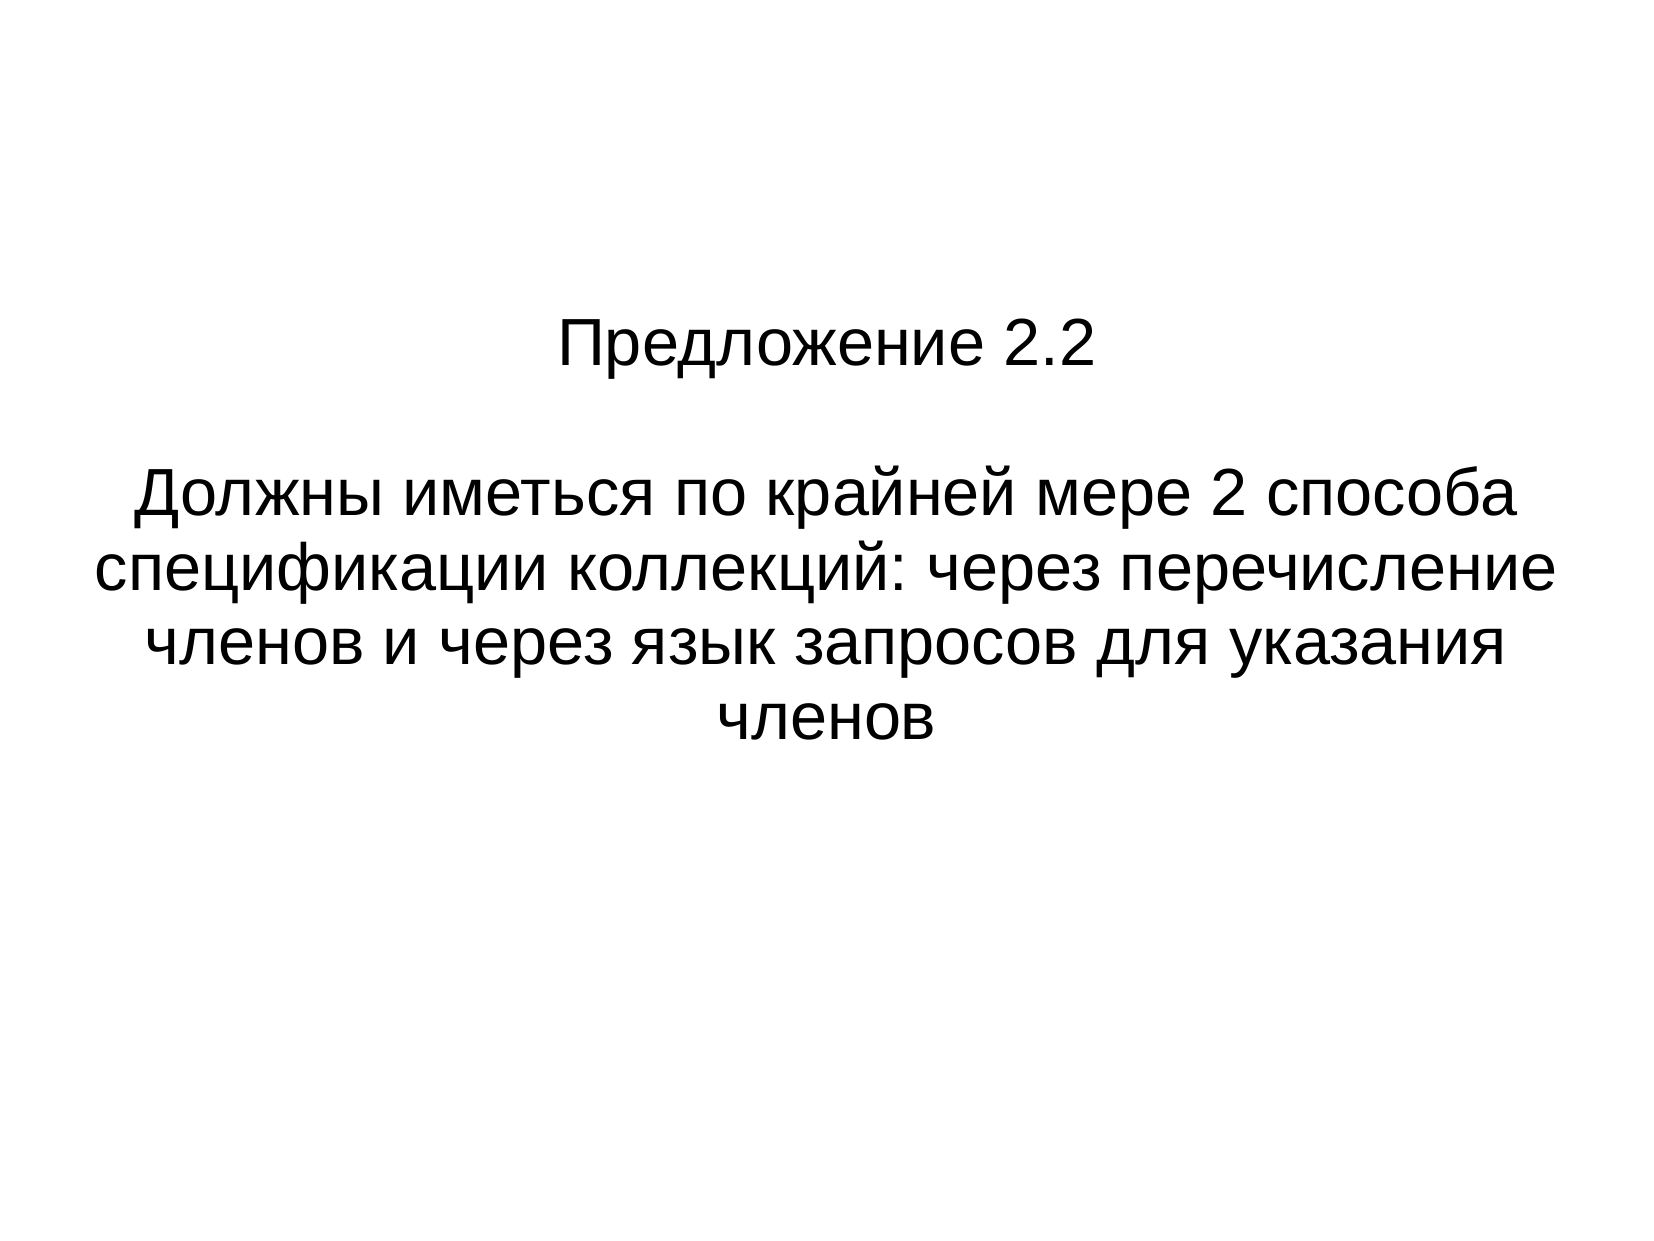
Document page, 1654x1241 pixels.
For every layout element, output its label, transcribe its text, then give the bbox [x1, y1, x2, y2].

subtitle Предложение 2.2 Должны иметься по крайней мере 2 способа спецификации коллекций: через перечисление членов и через язык запросов для указания членов [82, 49, 1571, 1010]
